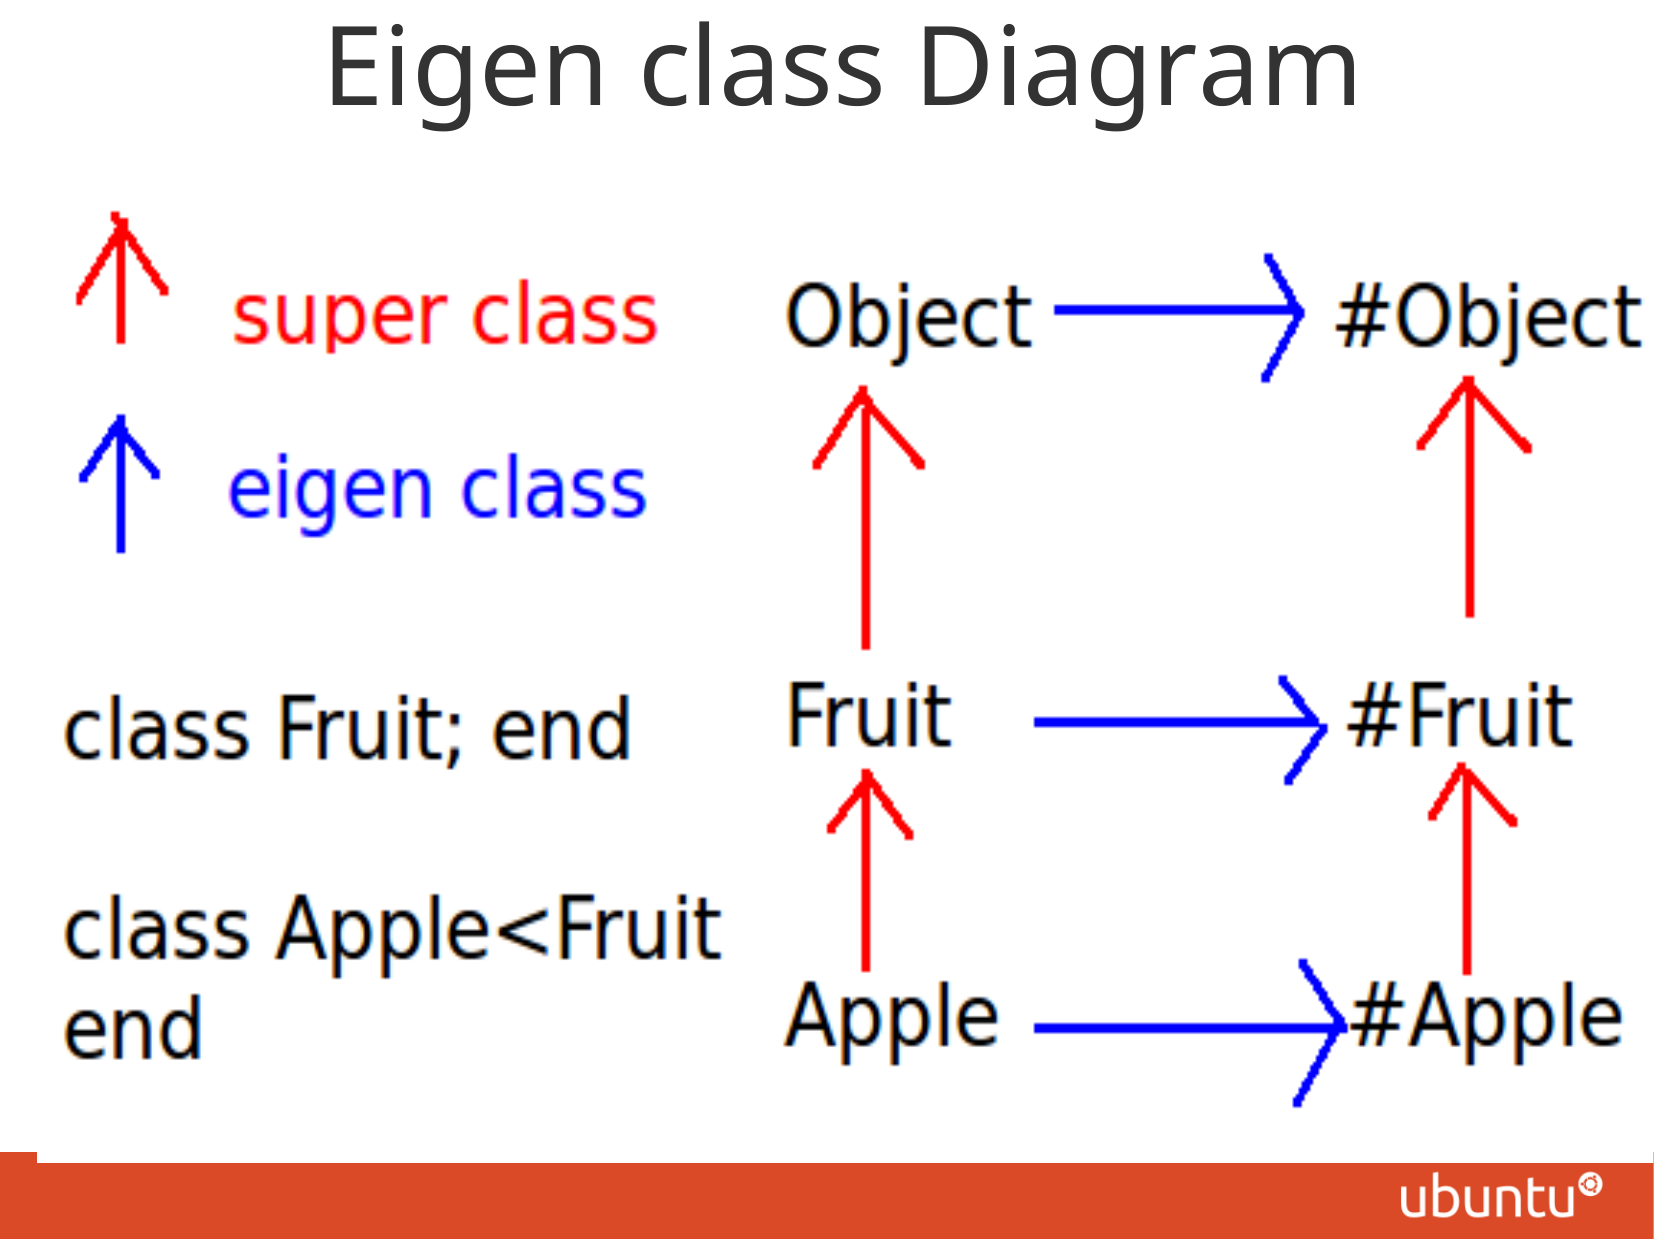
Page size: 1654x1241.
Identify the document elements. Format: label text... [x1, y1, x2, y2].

title Eigen class Diagram [73, 0, 1613, 141]
picture [0, 187, 1654, 1239]
